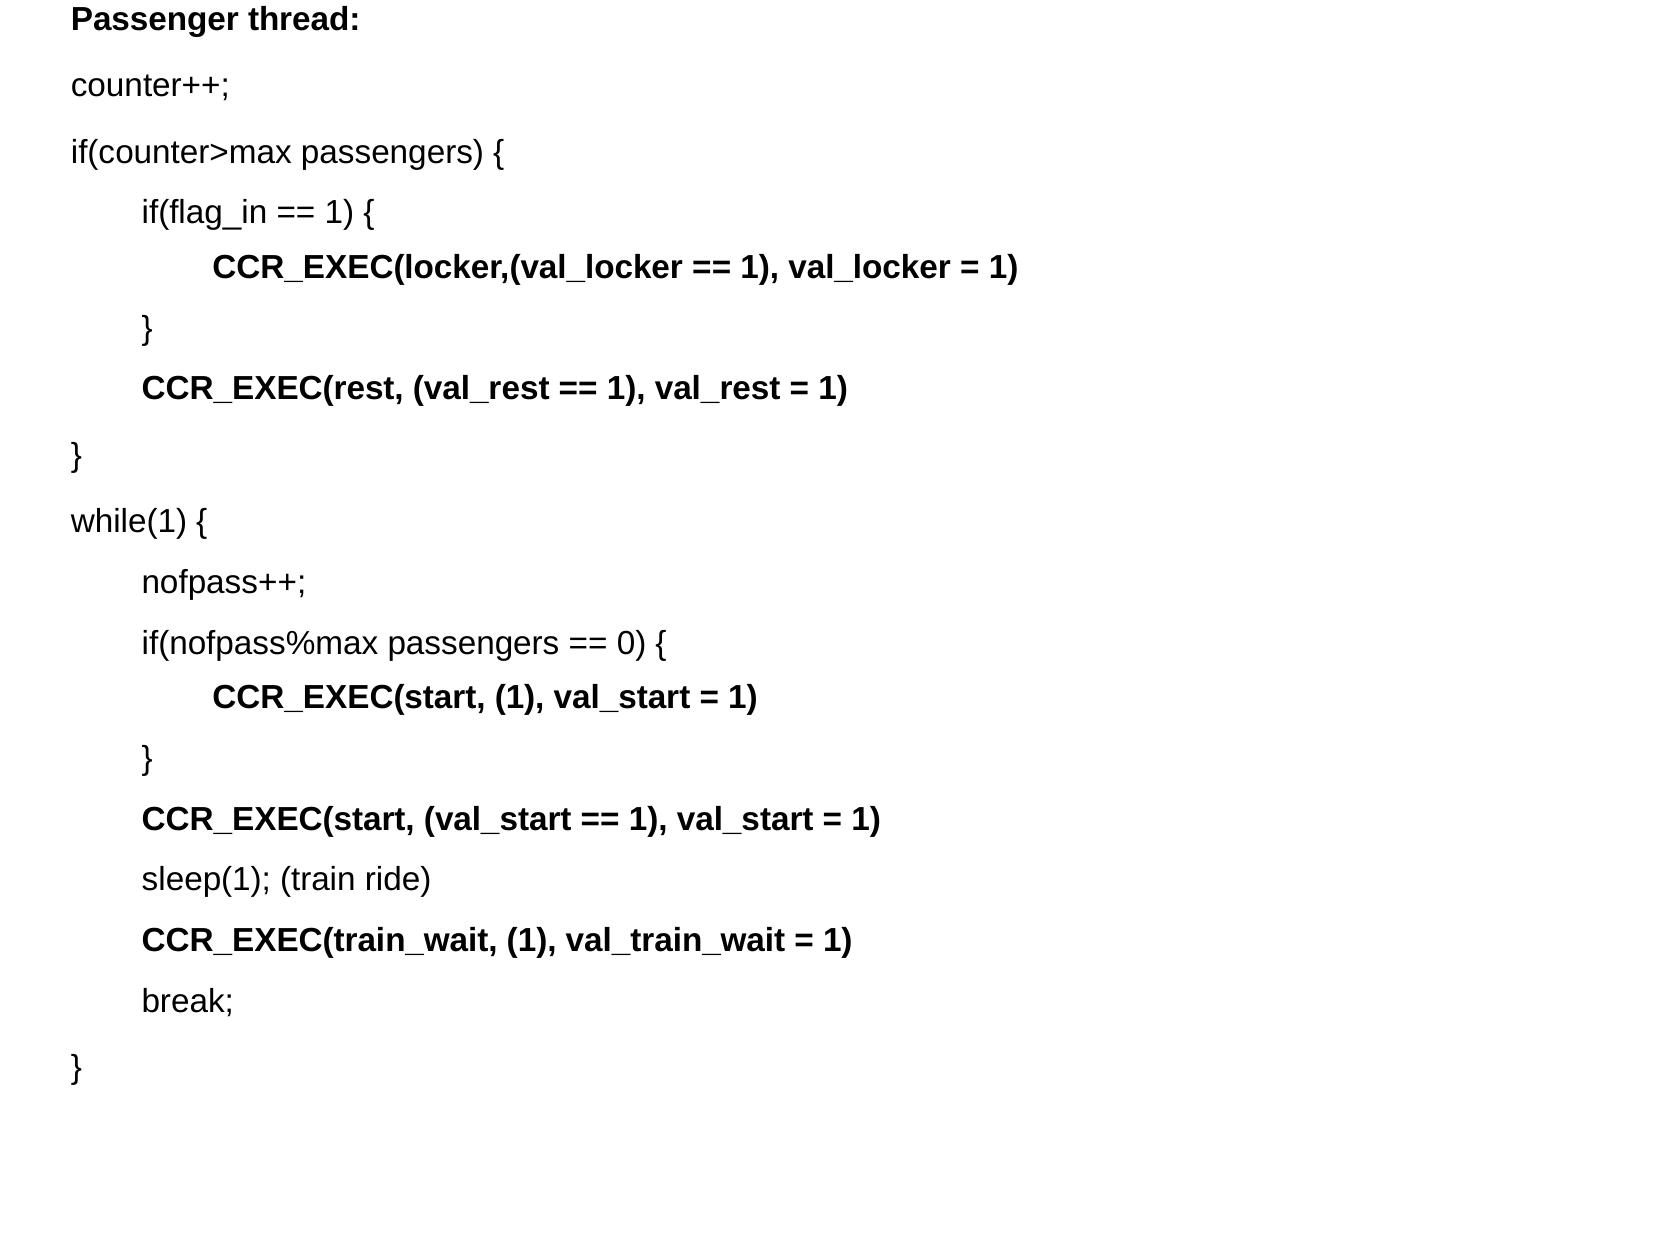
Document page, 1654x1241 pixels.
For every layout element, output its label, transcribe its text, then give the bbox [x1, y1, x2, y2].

list Passenger thread: counter++; if(counter>max passengers) { if(flag_in == 1) { CCR_EXEC(locker,(val_locker == 1), val_locker = 1) } CCR_EXEC(rest, (val_rest == 1), val_rest = 1) } while(1) { nofpass++; if(nofpass%max passengers == 0) { CCR_EXEC(start, (1), val_start = 1) } CCR_EXEC(start, (val_start == 1), val_start = 1) sleep(1); (train ride) CCR_EXEC(train_wait, (1), val_train_wait = 1) break; } [0, 0, 1654, 1241]
